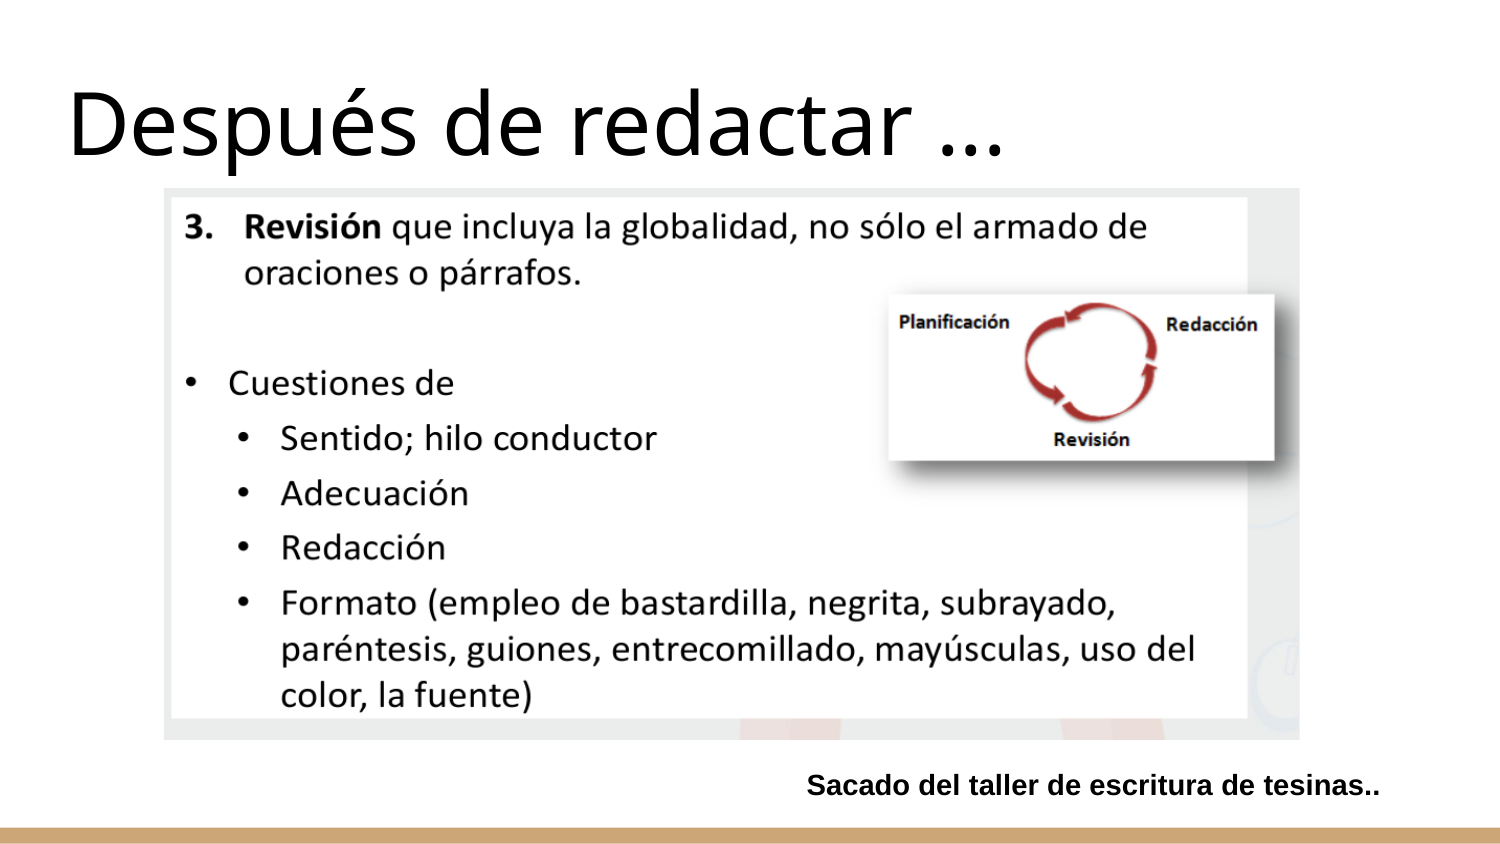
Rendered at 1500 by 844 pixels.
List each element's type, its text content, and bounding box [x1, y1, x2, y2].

picture [163, 188, 1300, 740]
title Después de redactar ... [51, 51, 1449, 189]
text_box Sacado del taller de escritura de tesinas.. [791, 751, 1449, 804]
